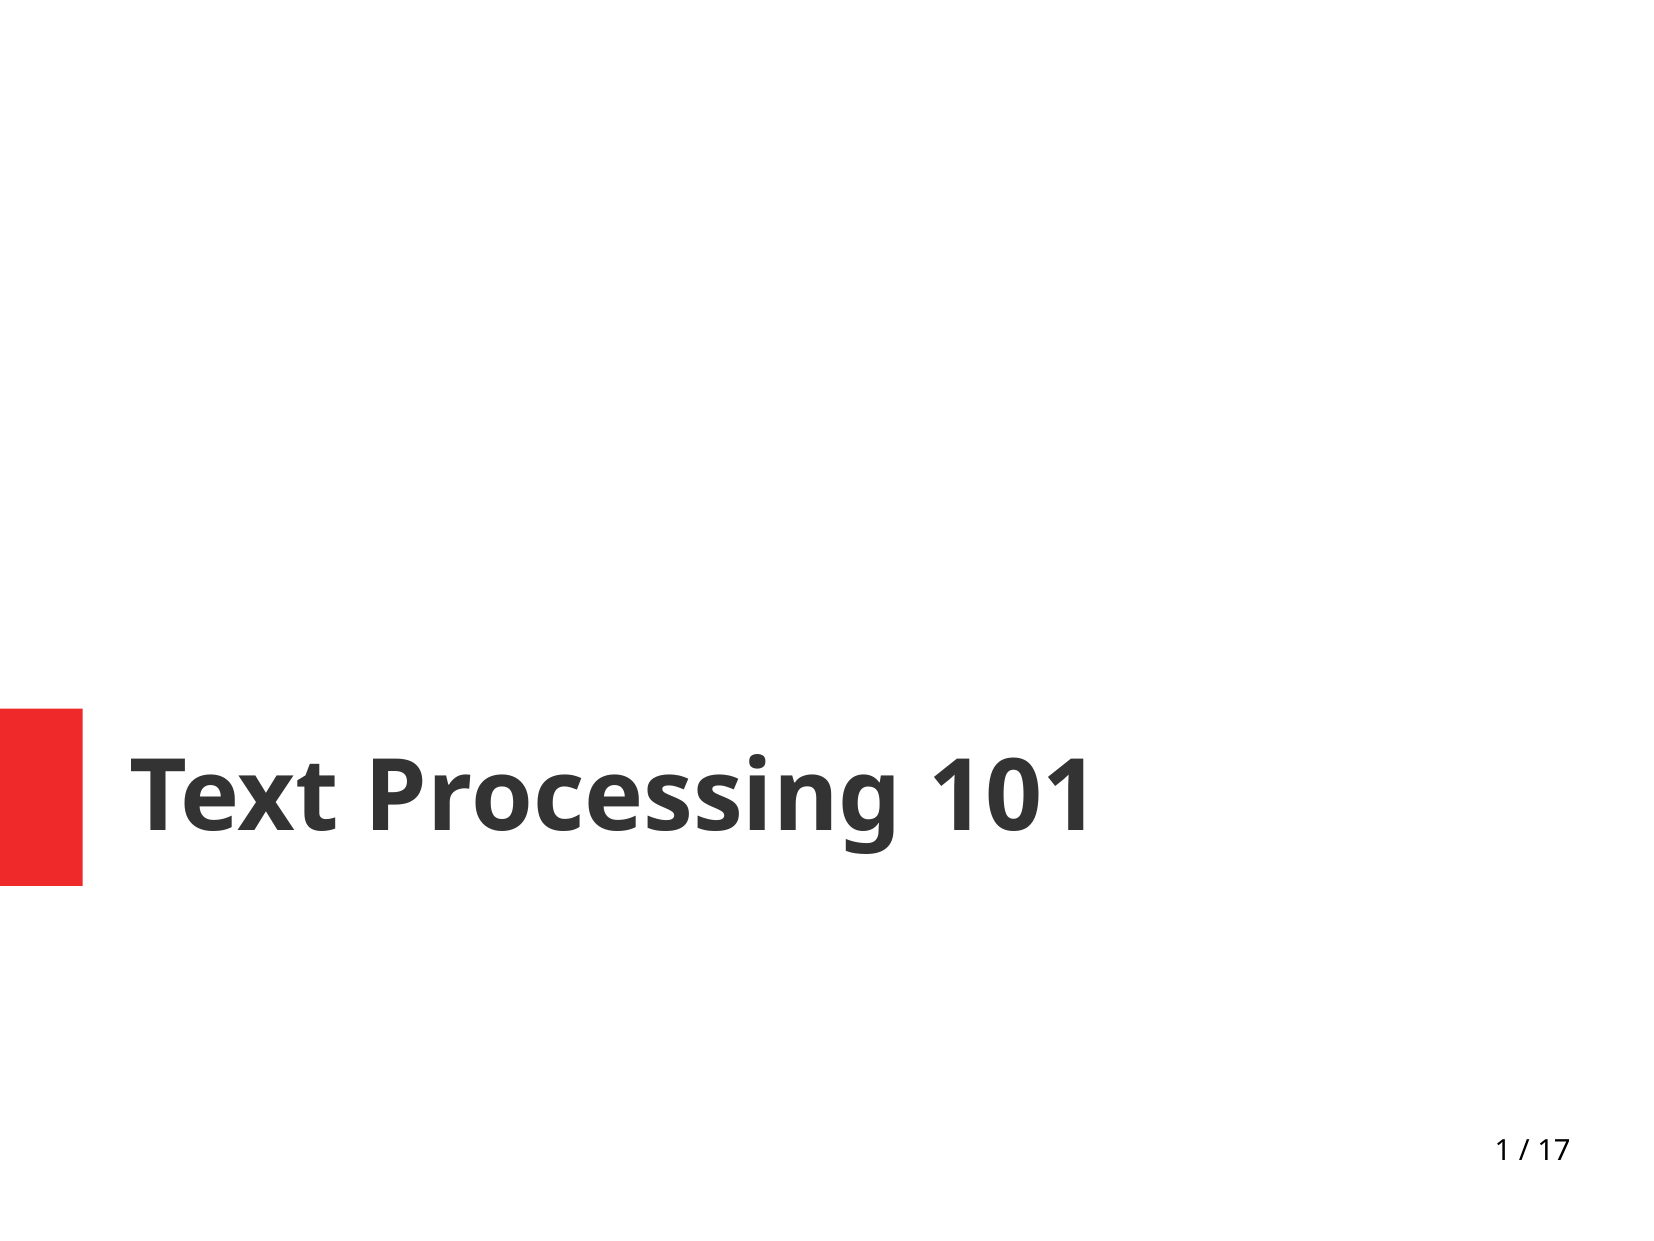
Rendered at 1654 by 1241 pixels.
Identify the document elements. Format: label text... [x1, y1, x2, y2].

title Text Processing 101 [129, 655, 1536, 928]
